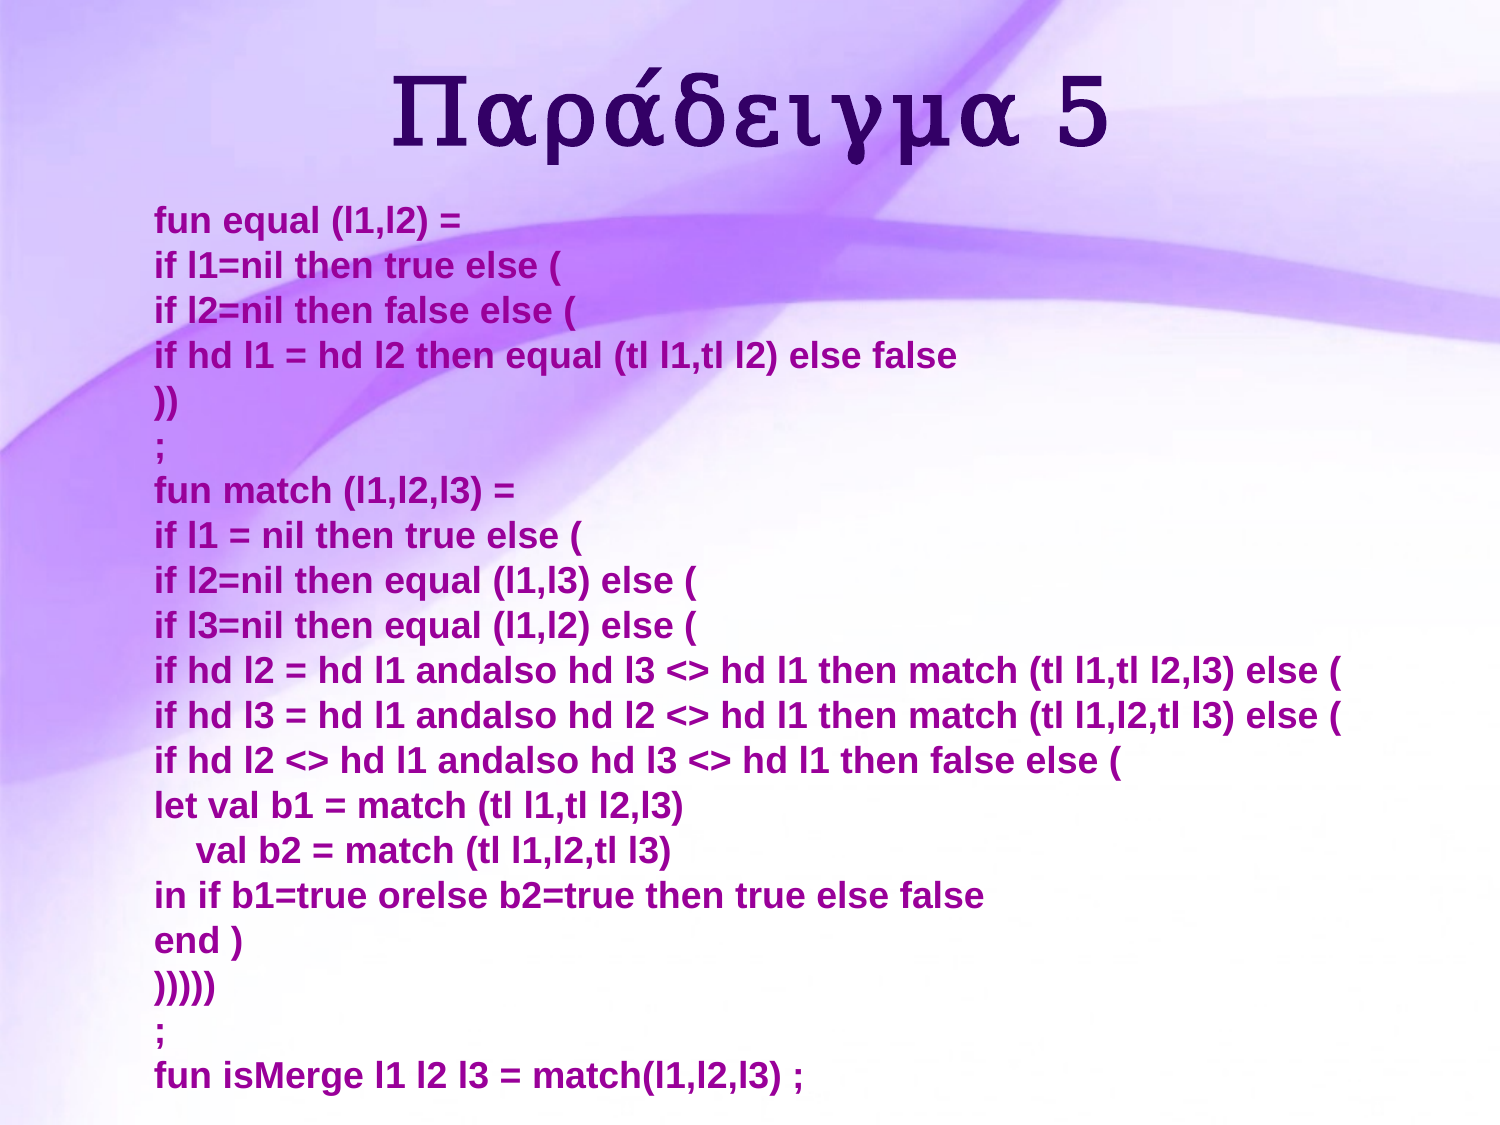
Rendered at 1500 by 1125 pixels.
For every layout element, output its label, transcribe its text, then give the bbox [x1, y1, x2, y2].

list fun equal (l1,l2) = if l1=nil then true else ( if l2=nil then false else ( if hd l1 = hd l2 then equal (tl l1,tl l2) else false )) ; fun match (l1,l2,l3) = if l1 = nil then true else ( if l2=nil then equal (l1,l3) else ( if l3=nil then equal (l1,l2) else ( if hd l2 = hd l1 andalso hd l3 <> hd l1 then match (tl l1,tl l2,l3) else ( if hd l3 = hd l1 andalso hd l2 <> hd l1 then match (tl l1,l2,tl l3) else ( if hd l2 <> hd l1 andalso hd l3 <> hd l1 then false else ( let val b1 = match (tl l1,tl l2,l3) val b2 = match (tl l1,l2,tl l3) in if b1=true orelse b2=true then true else false end ) ))))) ; fun isMerge l1 l2 l3 = match(l1,l2,l3) ; [82, 188, 1425, 1075]
picture [0, 0, 1500, 1125]
title Παράδειγμα 5 [75, 45, 1425, 233]
